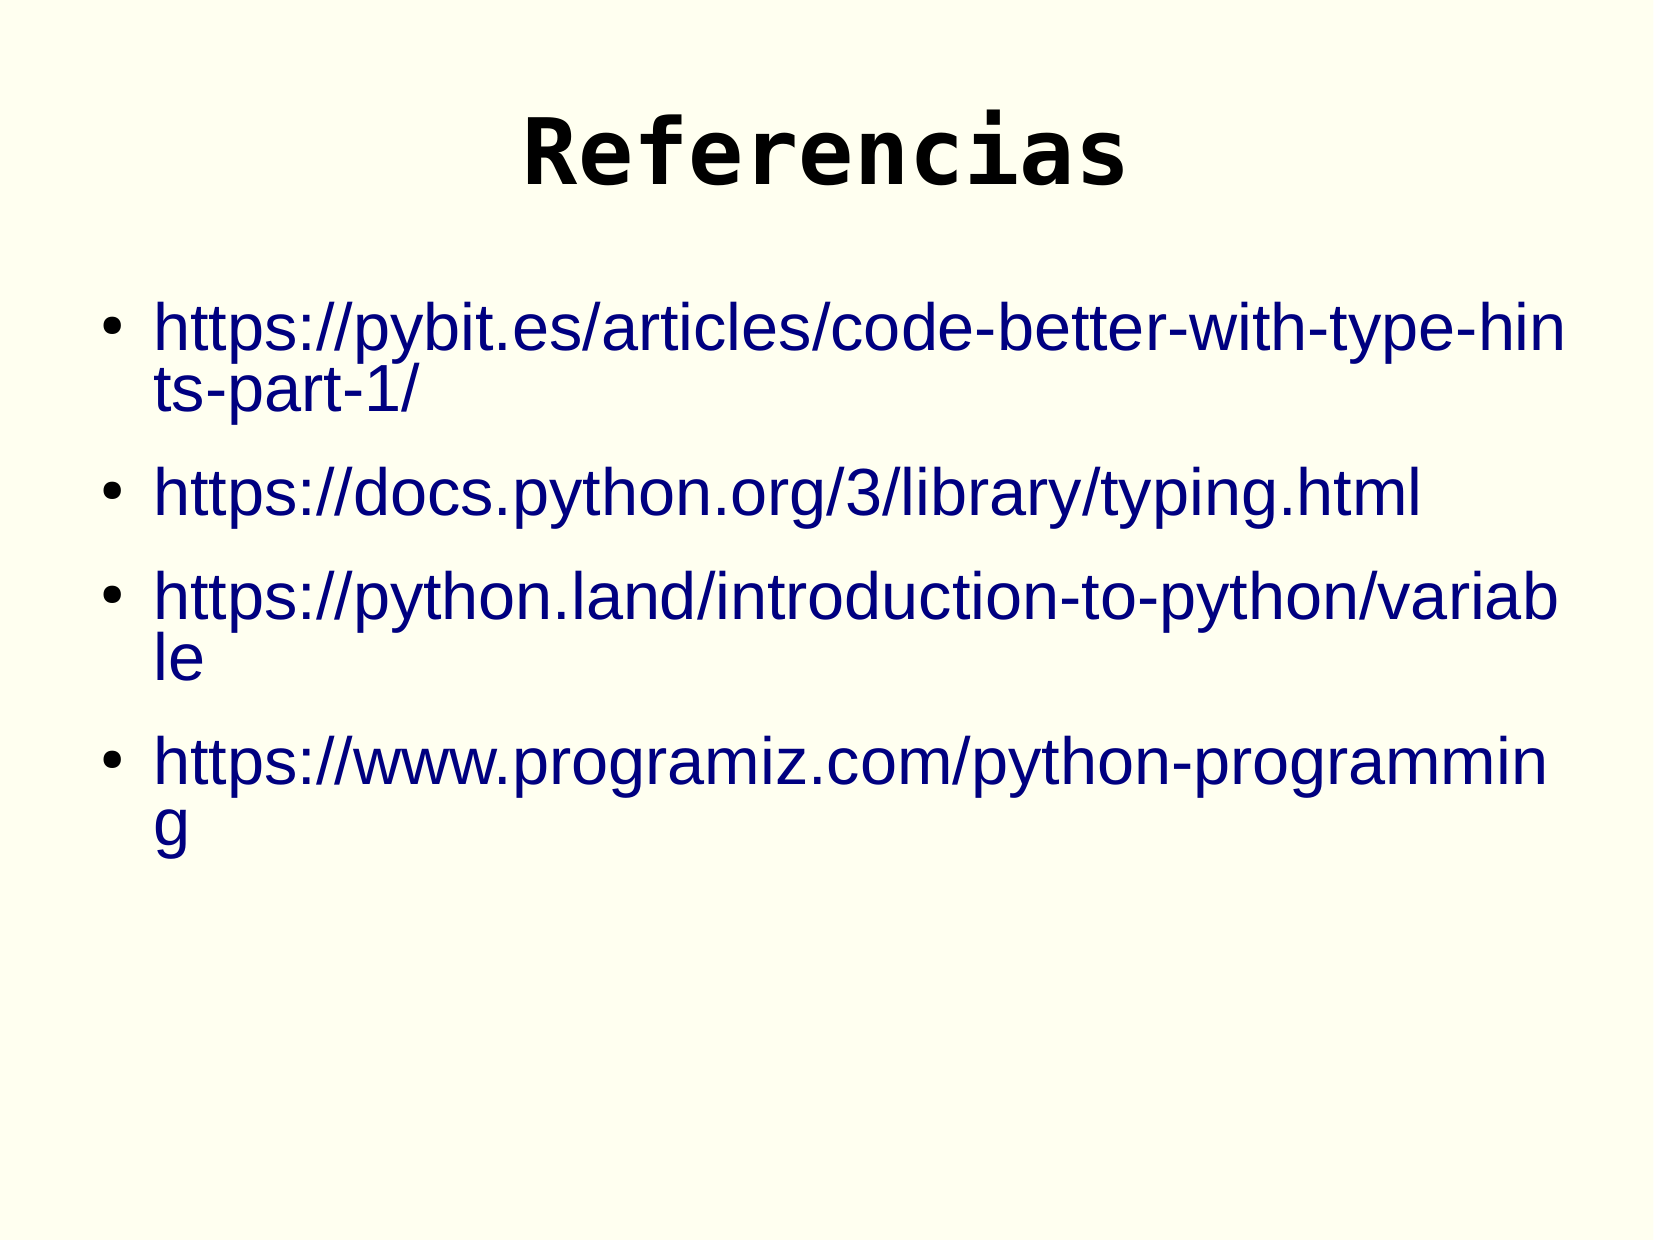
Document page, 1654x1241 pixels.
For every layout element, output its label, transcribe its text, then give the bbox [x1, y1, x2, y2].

list https://pybit.es/articles/code-better-with-type-hints-part-1/ https://docs.python.org/3/library/typing.html https://python.land/introduction-to-python/variable https://www.programiz.com/python-programming [82, 290, 1571, 1010]
title Referencias [82, 49, 1571, 257]
